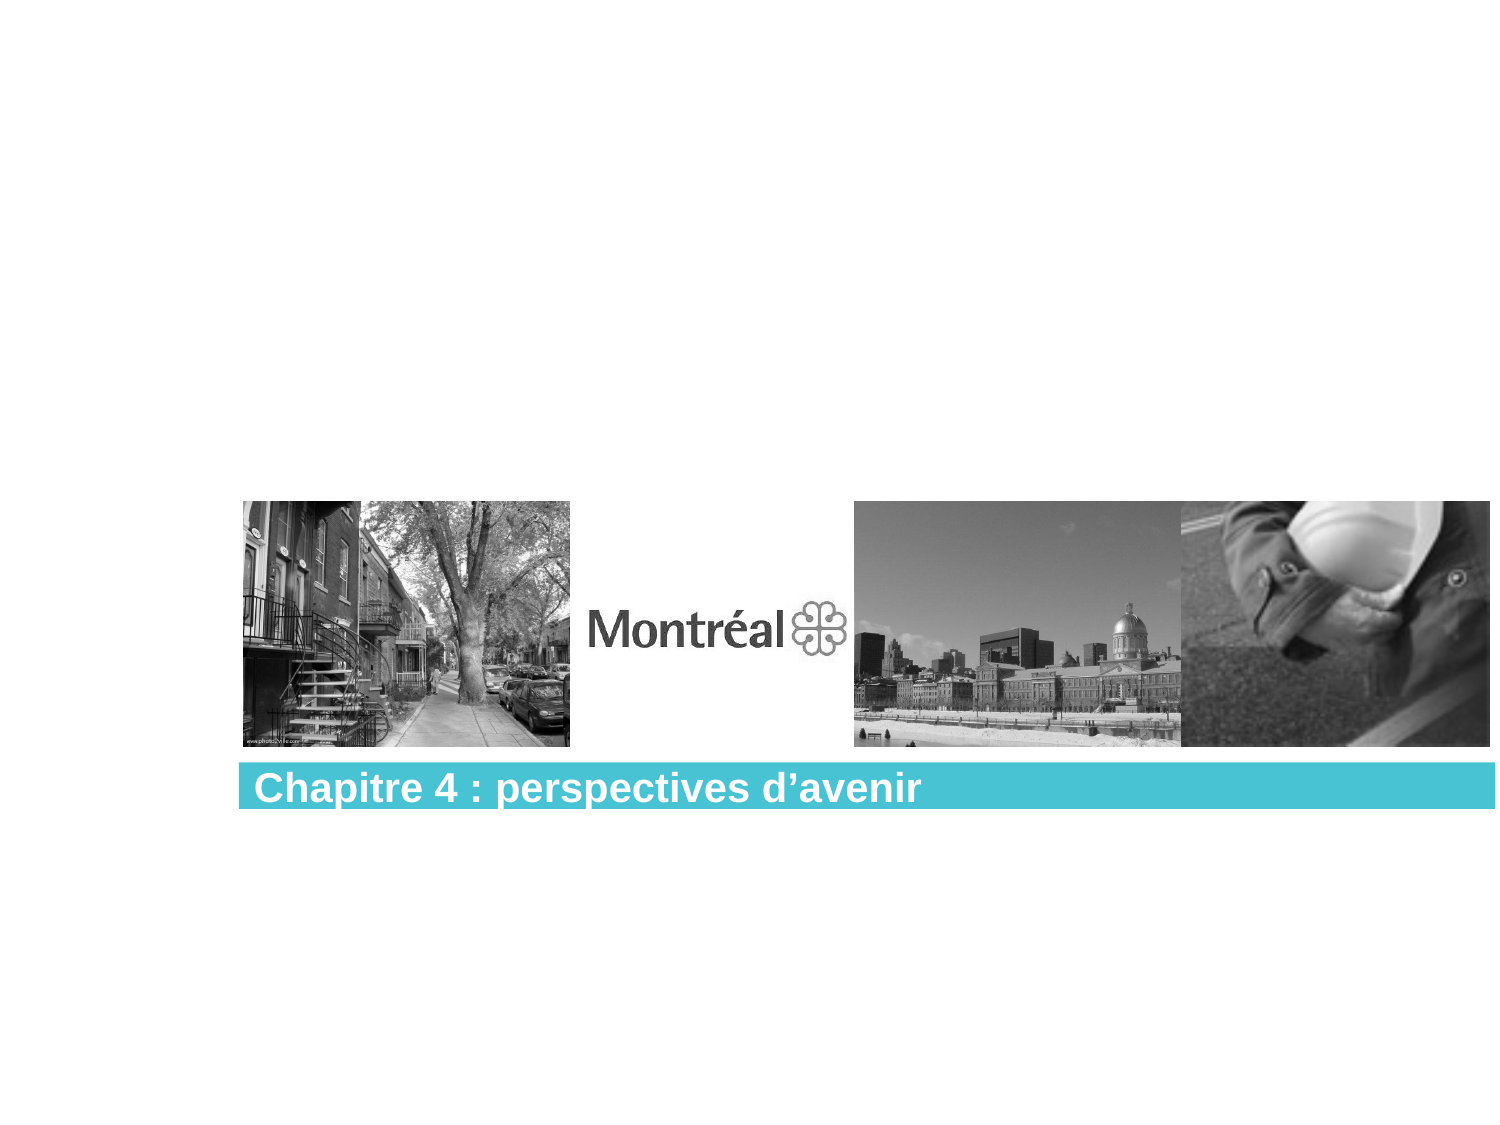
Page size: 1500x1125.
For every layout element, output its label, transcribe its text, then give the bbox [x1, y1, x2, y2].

title Chapitre 4 : perspectives d’avenir [238, 762, 1496, 809]
picture [575, 501, 1490, 747]
picture [243, 501, 570, 747]
